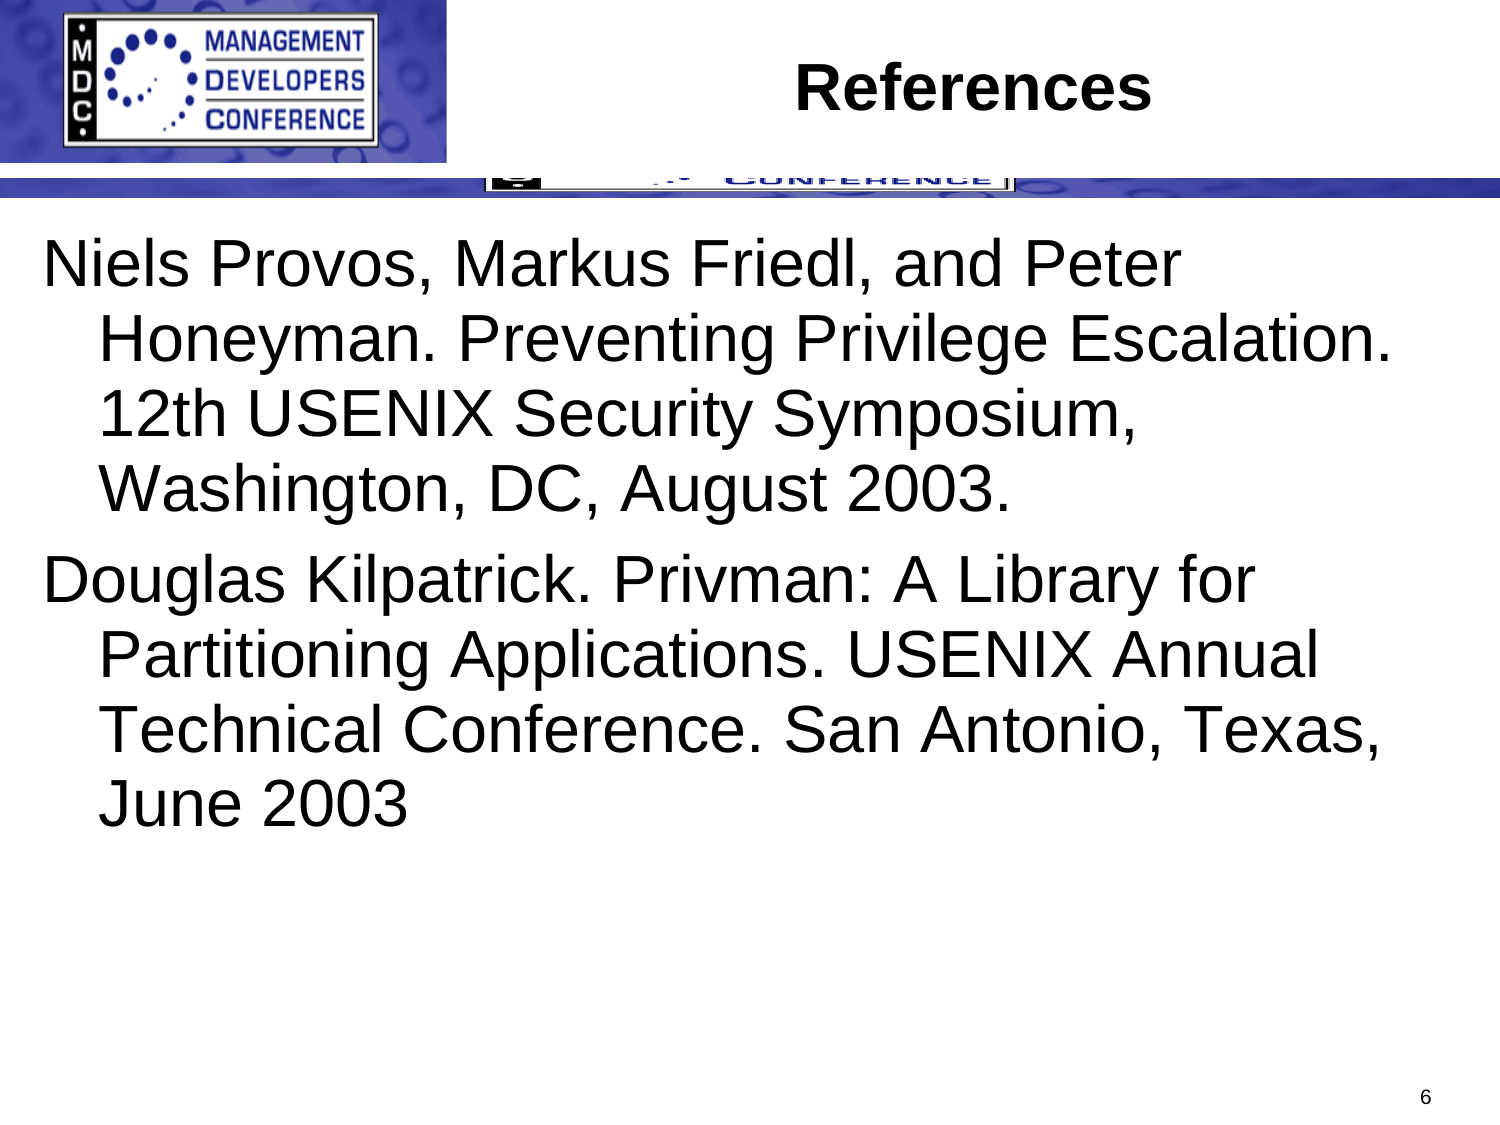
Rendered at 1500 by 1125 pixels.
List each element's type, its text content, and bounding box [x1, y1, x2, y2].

picture [0, 0, 447, 163]
title References [447, 0, 1500, 176]
list Niels Provos, Markus Friedl, and Peter Honeyman. Preventing Privilege Escalation. 12th USENIX Security Symposium, Washington, DC, August 2003. Douglas Kilpatrick. Privman: A Library for Partitioning Applications. USENIX Annual Technical Conference. San Antonio, Texas, June 2003 [42, 226, 1433, 1082]
picture [0, 178, 1500, 198]
